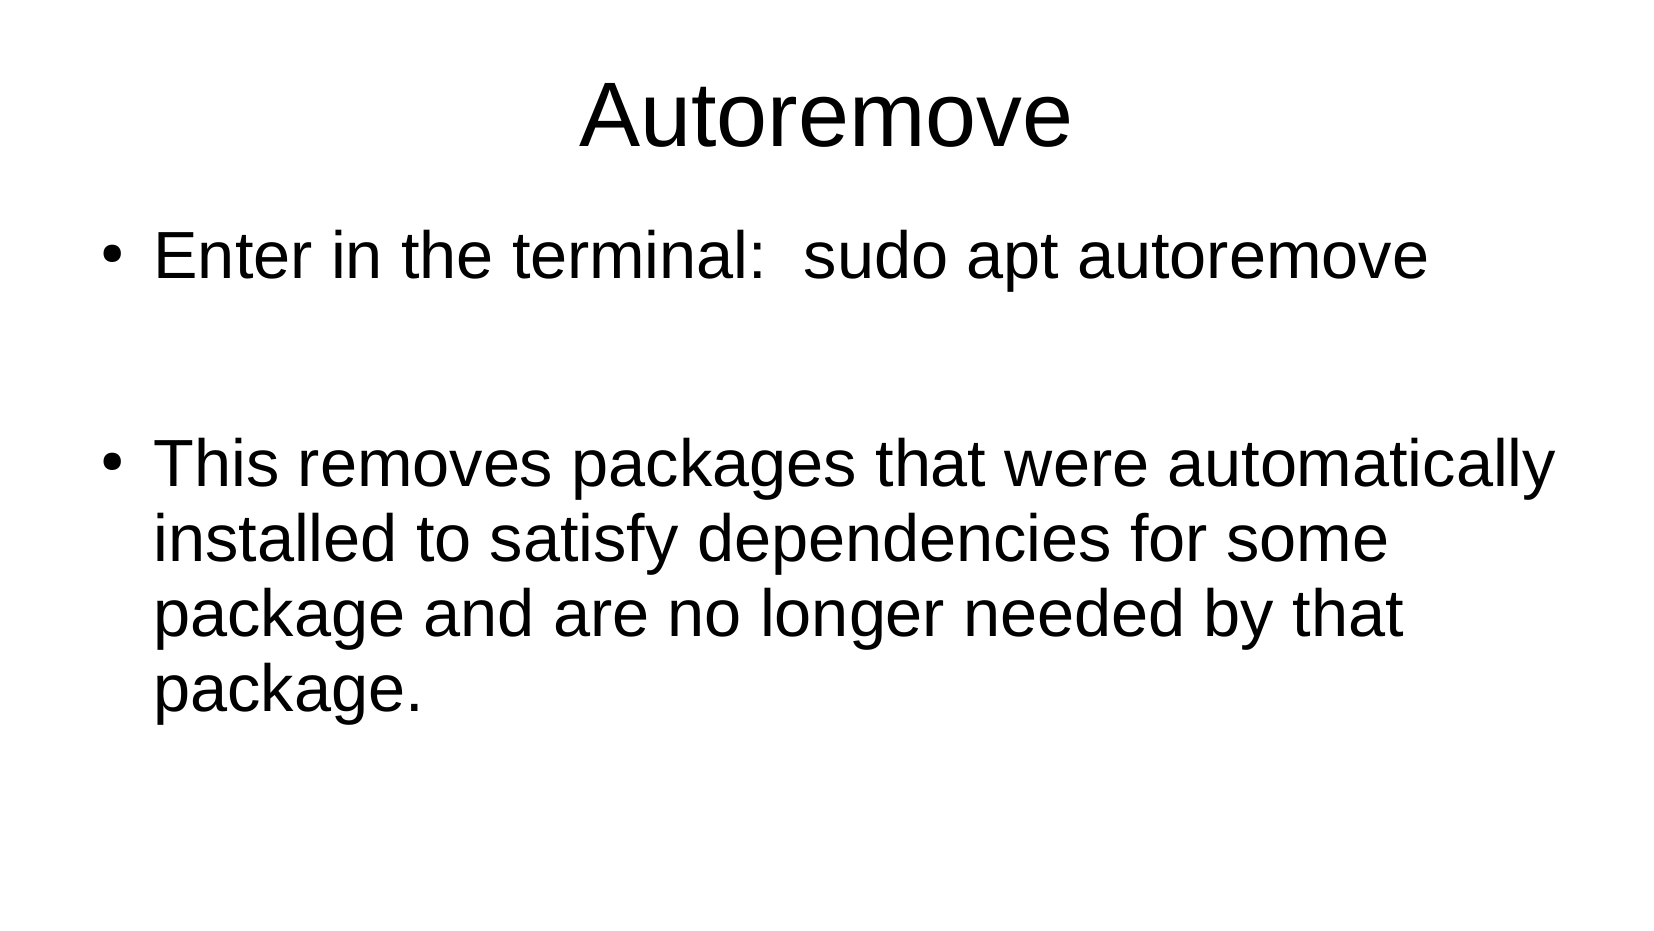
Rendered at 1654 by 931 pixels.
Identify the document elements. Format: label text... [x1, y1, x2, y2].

title Autoremove [82, 37, 1571, 193]
list Enter in the terminal: sudo apt autoremove This removes packages that were automatically installed to satisfy dependencies for some package and are no longer needed by that package. [82, 217, 1571, 758]
